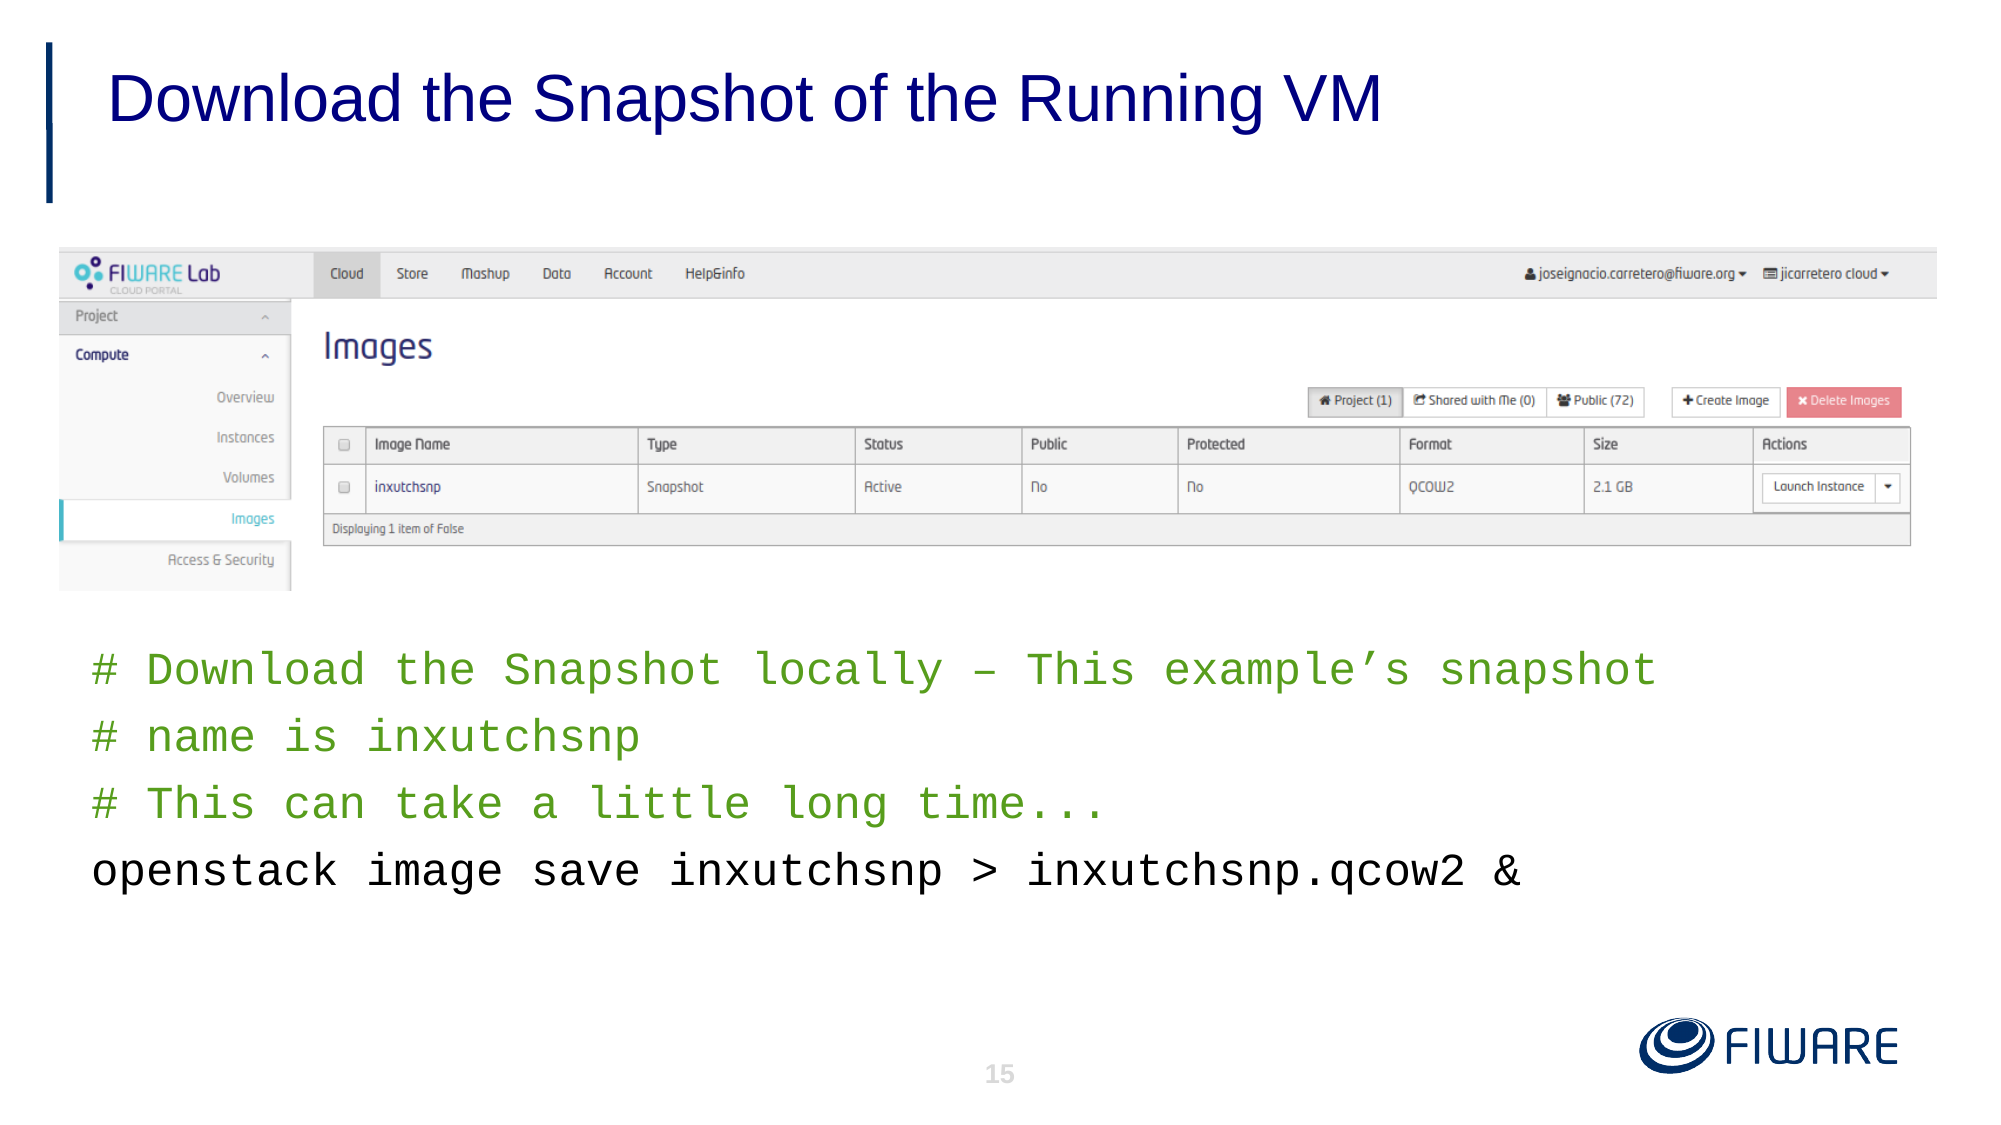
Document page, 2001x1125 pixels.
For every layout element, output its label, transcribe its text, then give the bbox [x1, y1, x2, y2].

slide_number <number> [887, 1042, 1113, 1103]
picture [1635, 1012, 1905, 1077]
title Download the Snapshot of the Running VM [92, 47, 1704, 166]
picture [59, 247, 1937, 591]
text_box # Download the Snapshot locally – This example’s snapshot # name is inxutchsnp # This can take a little long time... openstack image save inxutchsnp > inxutchsnp.qcow2 & [76, 631, 1902, 963]
